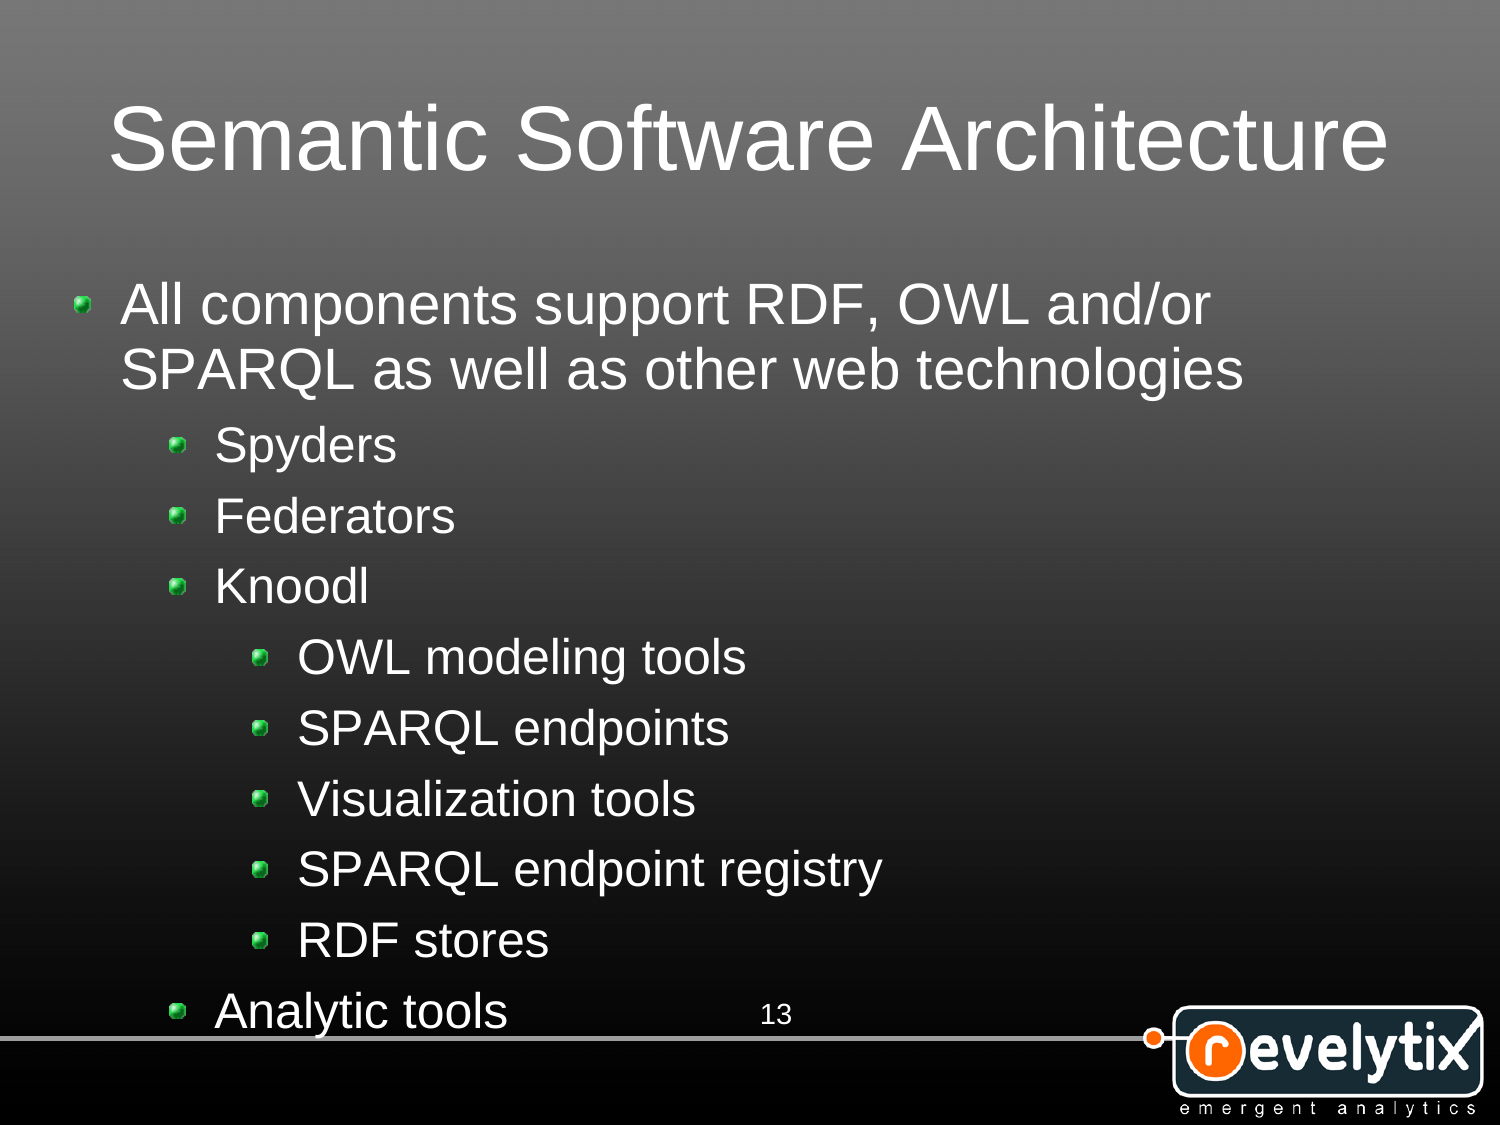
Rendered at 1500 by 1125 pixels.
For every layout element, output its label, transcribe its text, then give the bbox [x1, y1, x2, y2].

picture [0, 0, 1500, 1125]
list All components support RDF, OWL and/or SPARQL as well as other web technologies Spyders Federators Knoodl OWL modeling tools SPARQL endpoints Visualization tools SPARQL endpoint registry RDF stores Analytic tools [74, 272, 1425, 1039]
title Semantic Software Architecture [74, 52, 1425, 226]
